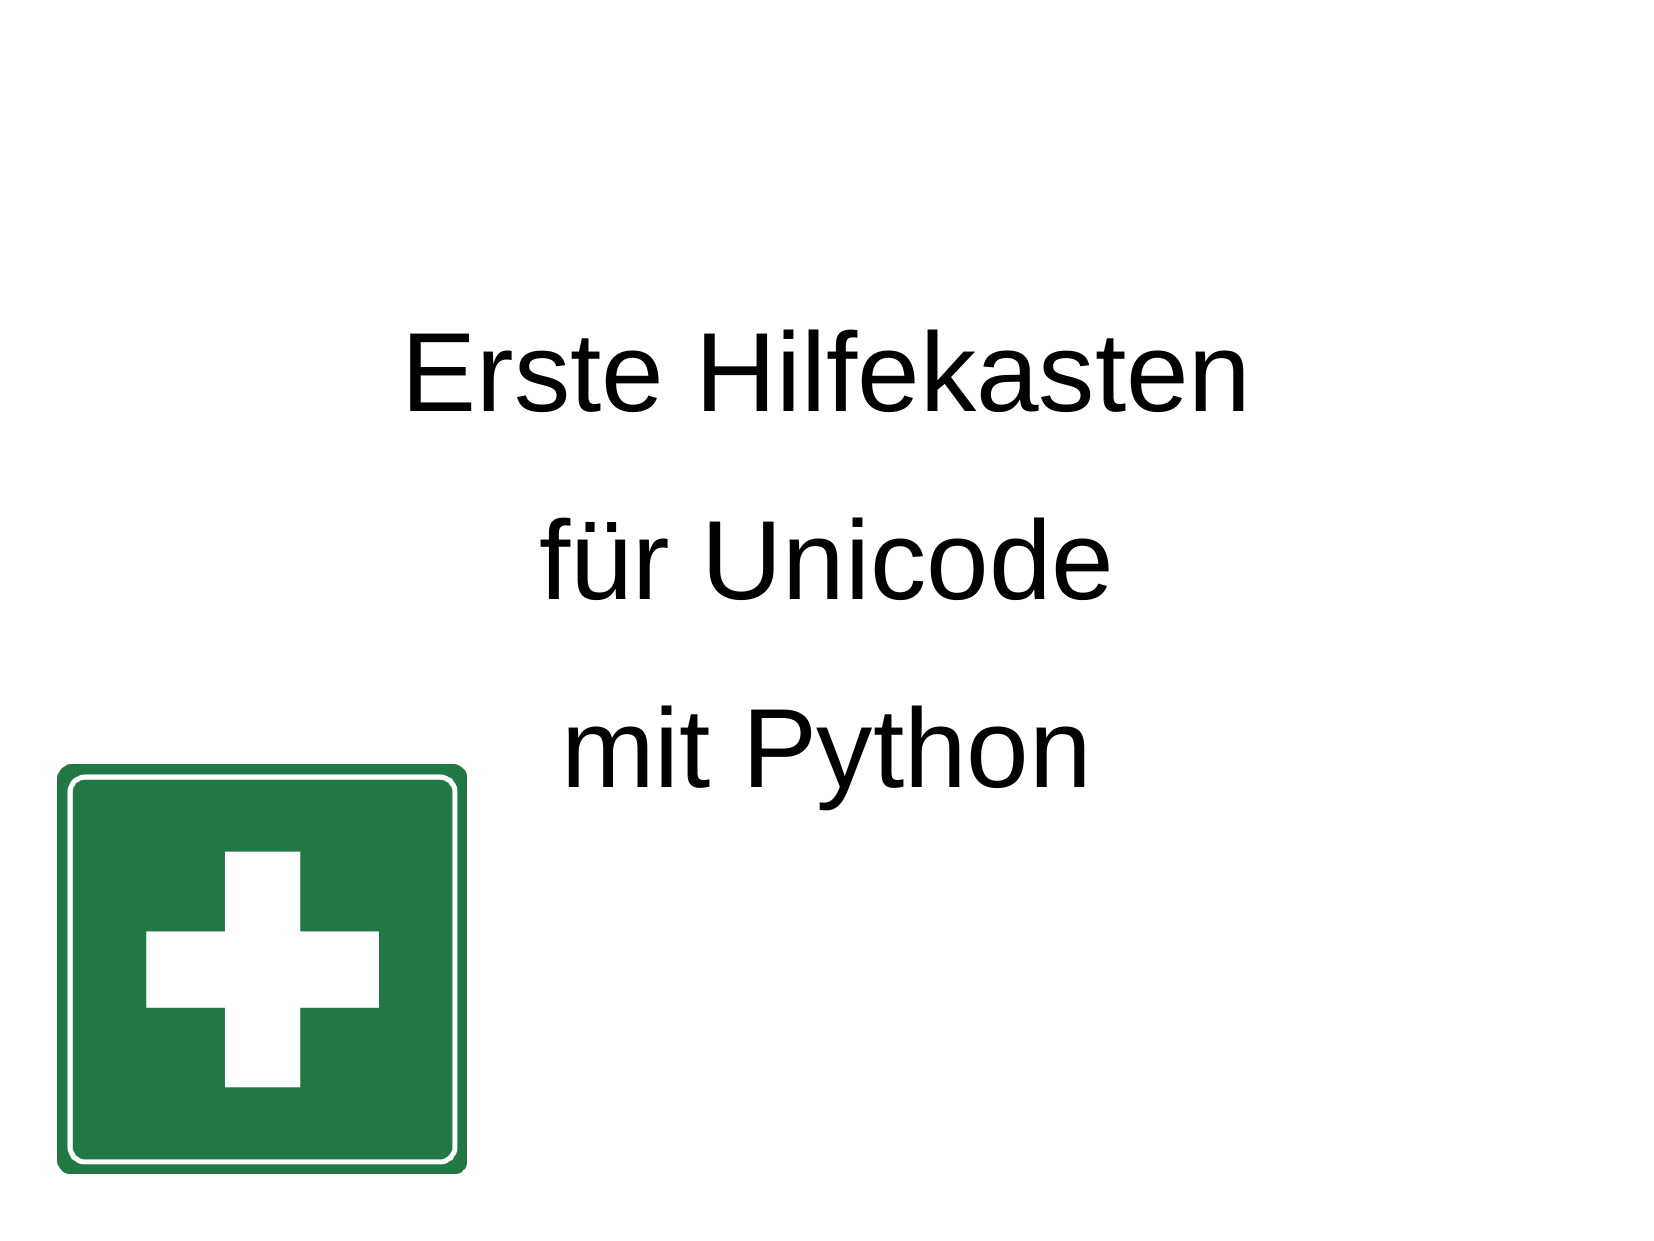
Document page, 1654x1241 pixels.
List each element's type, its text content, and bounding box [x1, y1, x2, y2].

picture [57, 764, 467, 1174]
subtitle Erste Hilfekasten für Unicode mit Python [82, 49, 1571, 1010]
